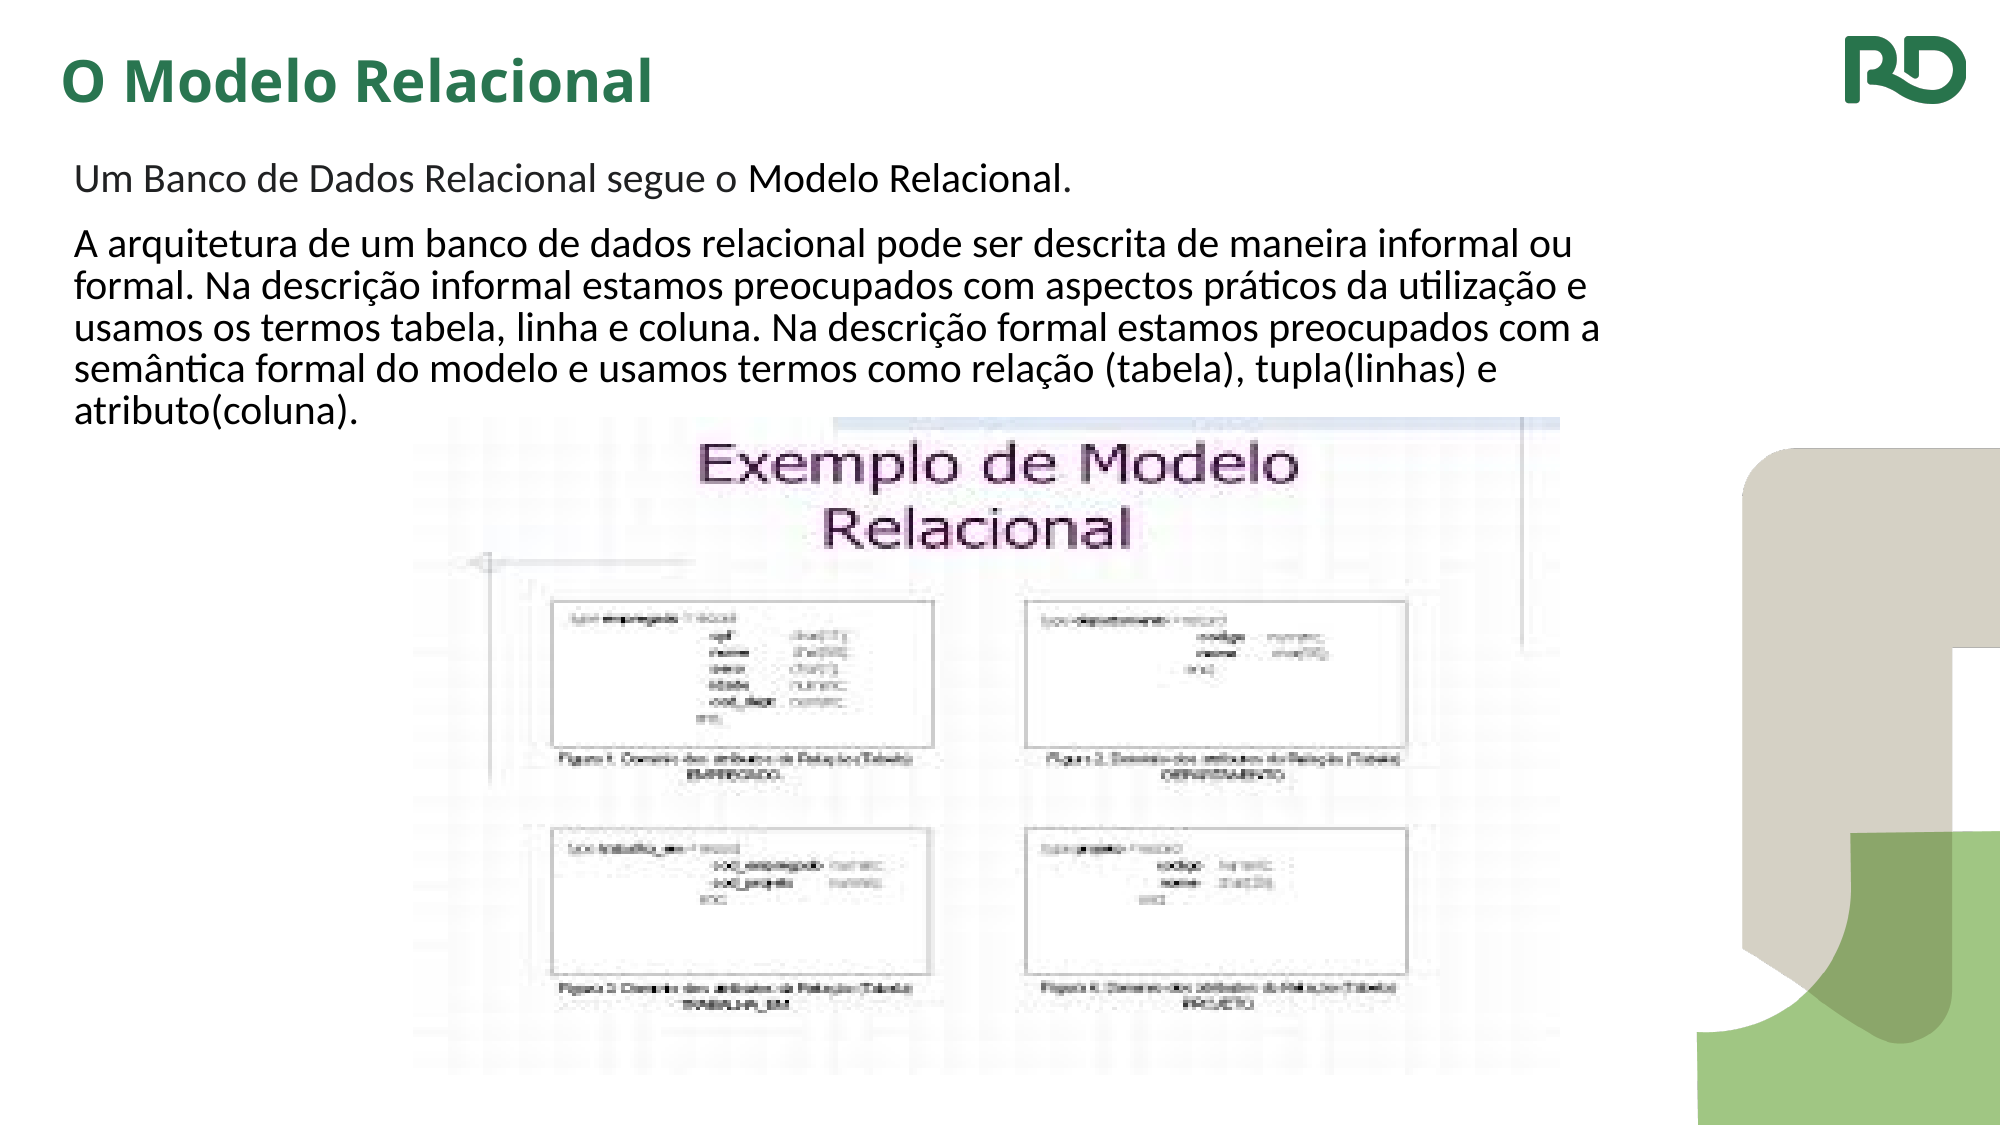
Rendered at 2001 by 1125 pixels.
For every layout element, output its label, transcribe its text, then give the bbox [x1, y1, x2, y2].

picture [413, 417, 1560, 1075]
text_box Um Banco de Dados Relacional segue o Modelo Relacional. A arquitetura de um banco de dados relacional pode ser descrita de maneira informal ou formal. Na descrição informal estamos preocupados com aspectos práticos da utilização e usamos os termos tabela, linha e coluna. Na descrição formal estamos preocupados com a semântica formal do modelo e usamos termos como relação (tabela), tupla(linhas) e atributo(coluna). [59, 153, 1619, 443]
picture [1683, 416, 2000, 1125]
text_box O Modelo Relacional [45, 45, 1489, 193]
